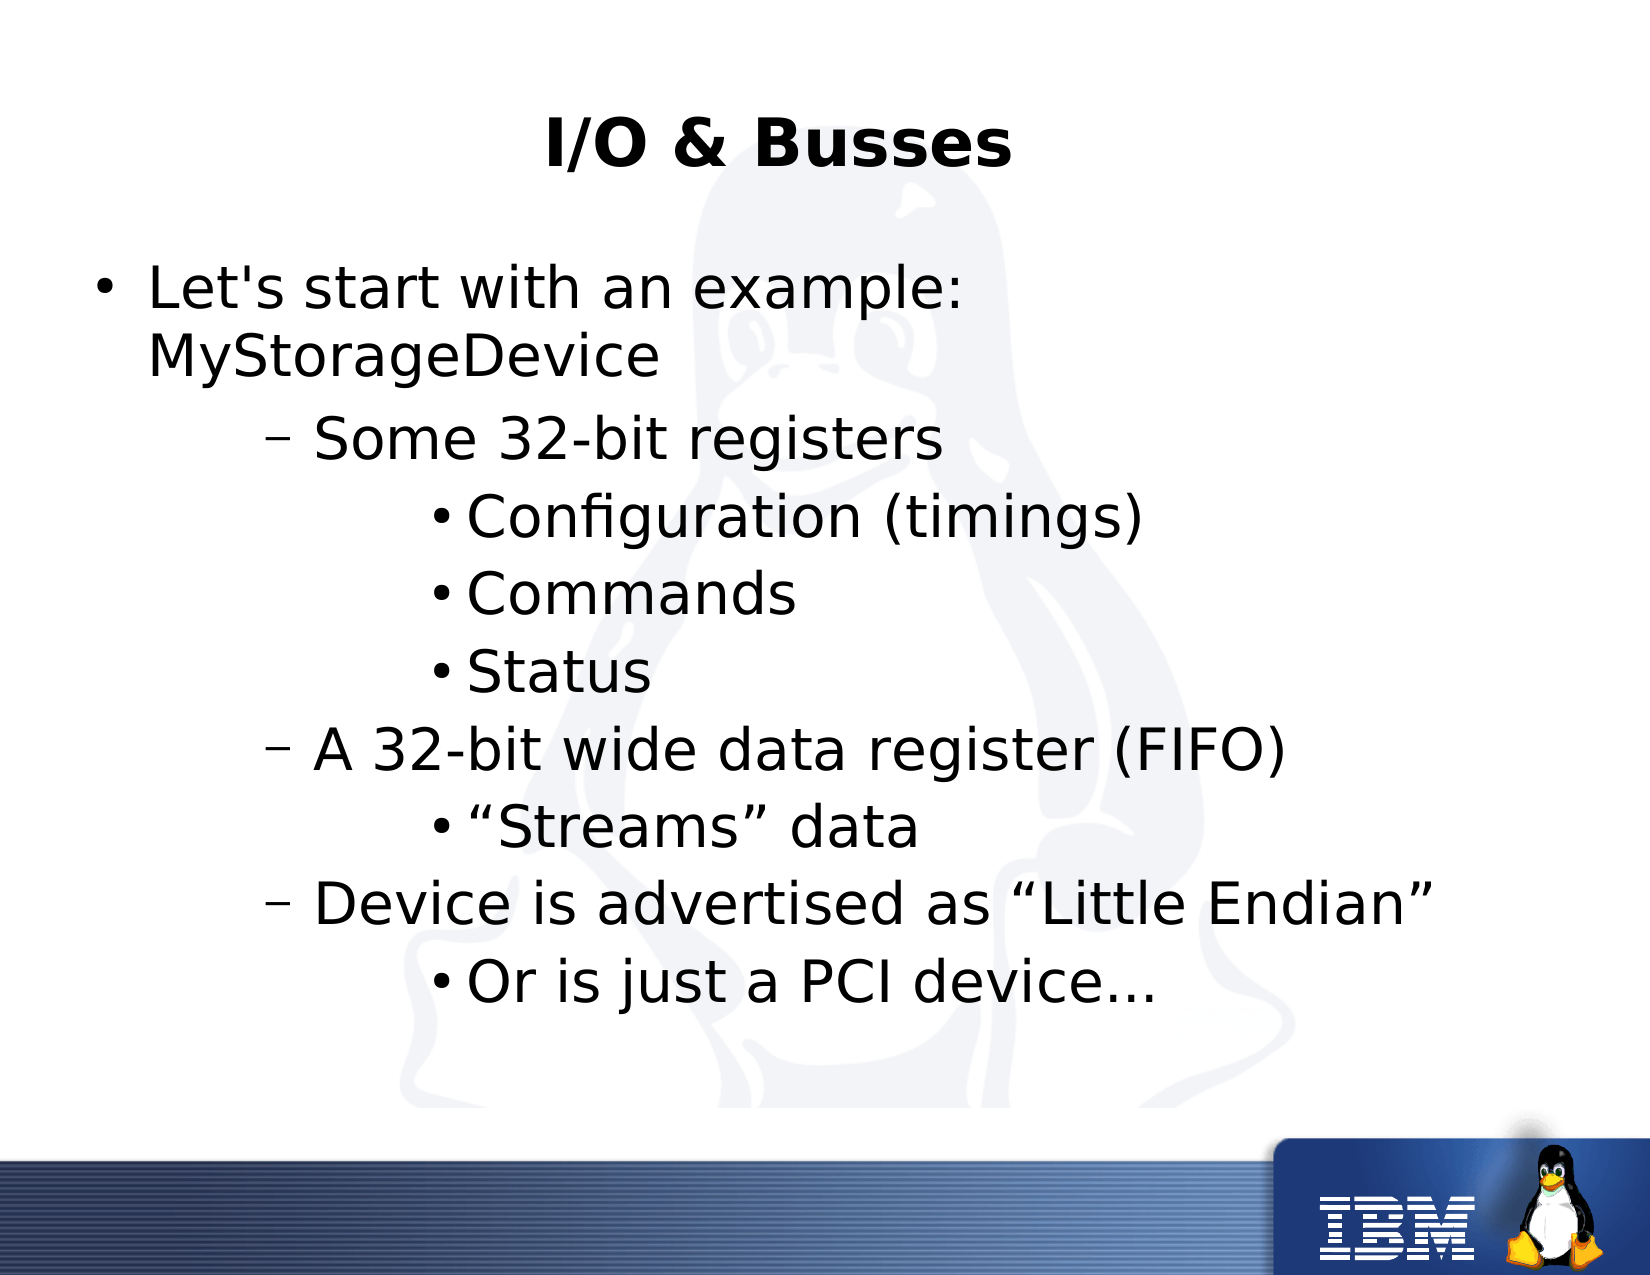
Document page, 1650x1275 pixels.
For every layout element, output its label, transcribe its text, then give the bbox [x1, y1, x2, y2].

title I/O & Busses [76, 76, 1457, 211]
list Let's start with an example: MyStorageDevice Some 32-bit registers Configuration (timings) Commands Status A 32-bit wide data register (FIFO) “Streams” data Device is advertised as “Little Endian” Or is just a PCI device... [76, 253, 1457, 1147]
